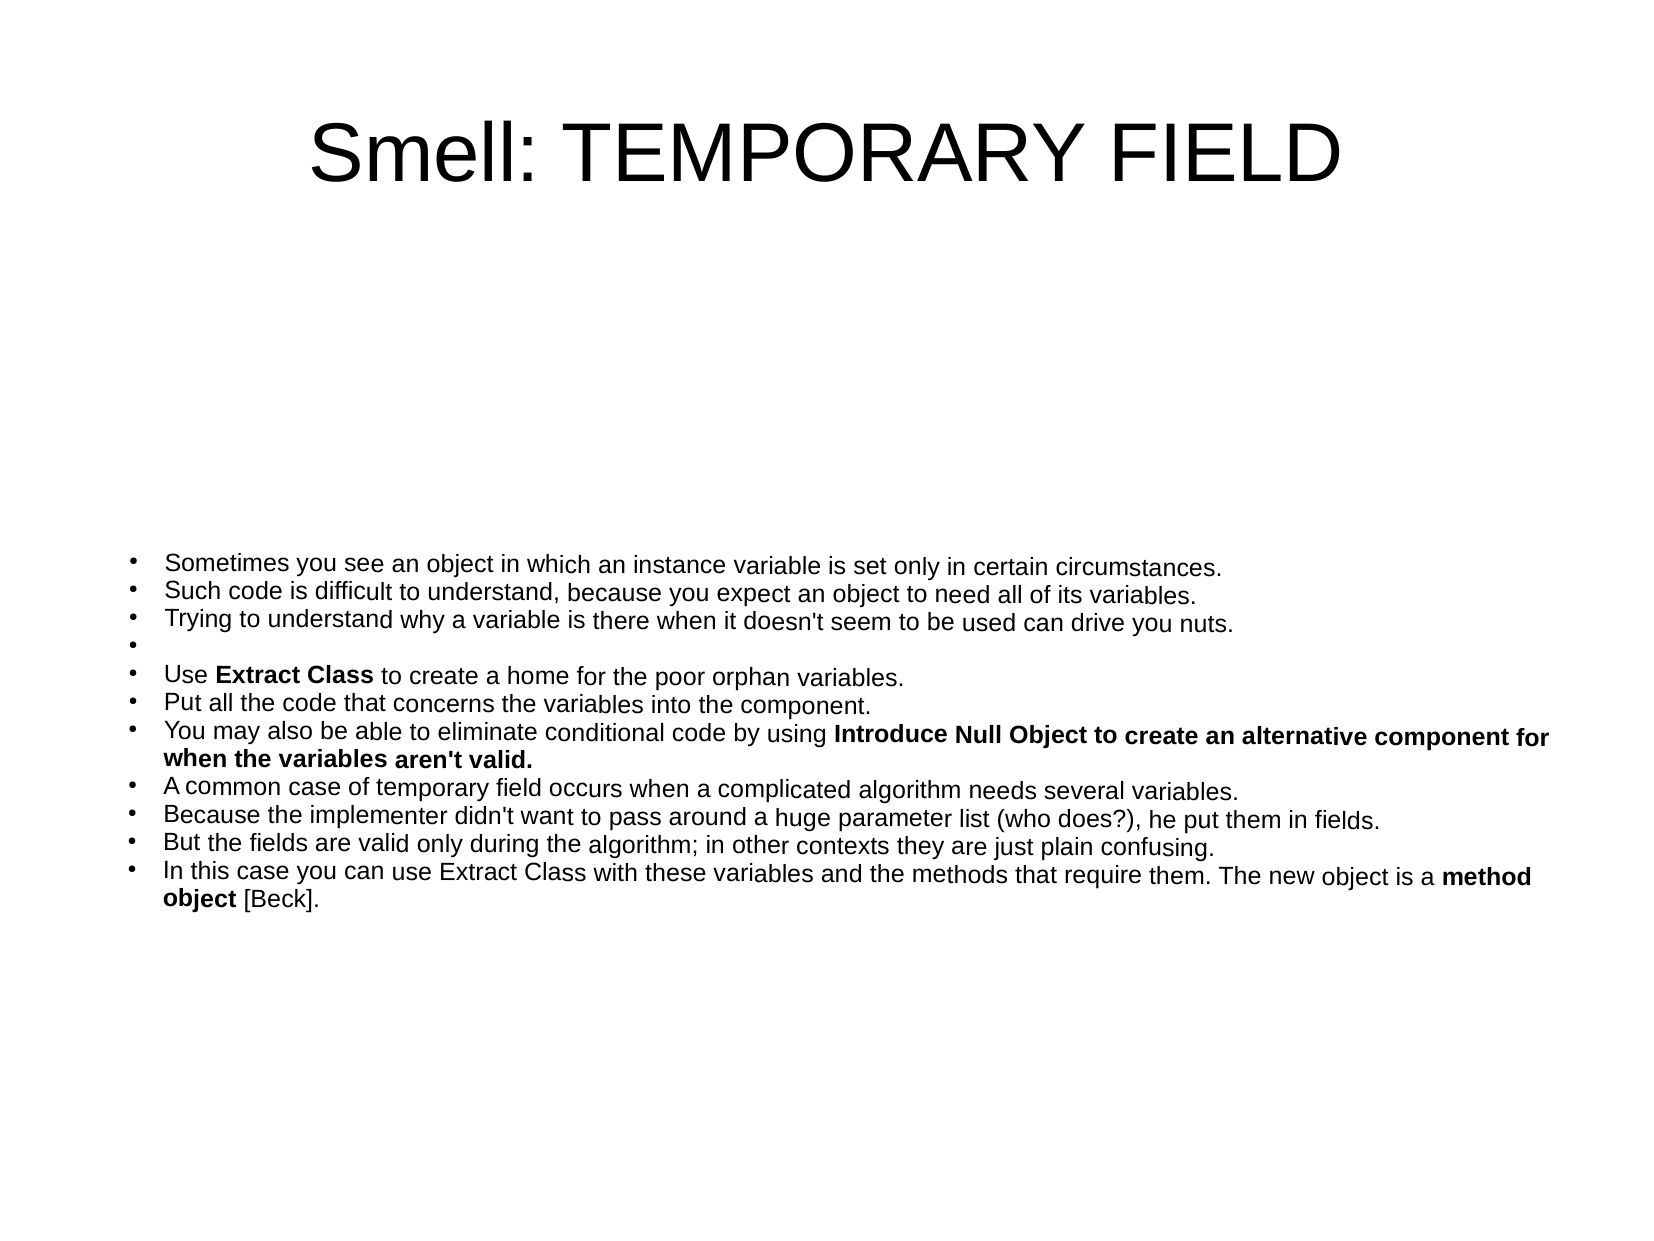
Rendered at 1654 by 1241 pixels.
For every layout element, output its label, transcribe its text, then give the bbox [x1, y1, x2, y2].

text_box Sometimes you see an object in which an instance variable is set only in certain circumstances. Such code is difficult to understand, because you expect an object to need all of its variables. Trying to understand why a variable is there when it doesn't seem to be used can drive you nuts. Use Extract Class to create a home for the poor orphan variables. Put all the code that concerns the variables into the component. You may also be able to eliminate conditional code by using Introduce Null Object to create an alternative component for when the variables aren't valid. A common case of temporary field occurs when a complicated algorithm needs several variables. Because the implementer didn't want to pass around a huge parameter list (who does?), he put them in fields. But the fields are valid only during the algorithm; in other contexts they are just plain confusing. In this case you can use Extract Class with these variables and the methods that require them. The new object is a method object [Beck]. [90, 242, 1560, 1197]
title Smell: TEMPORARY FIELD [82, 49, 1571, 257]
